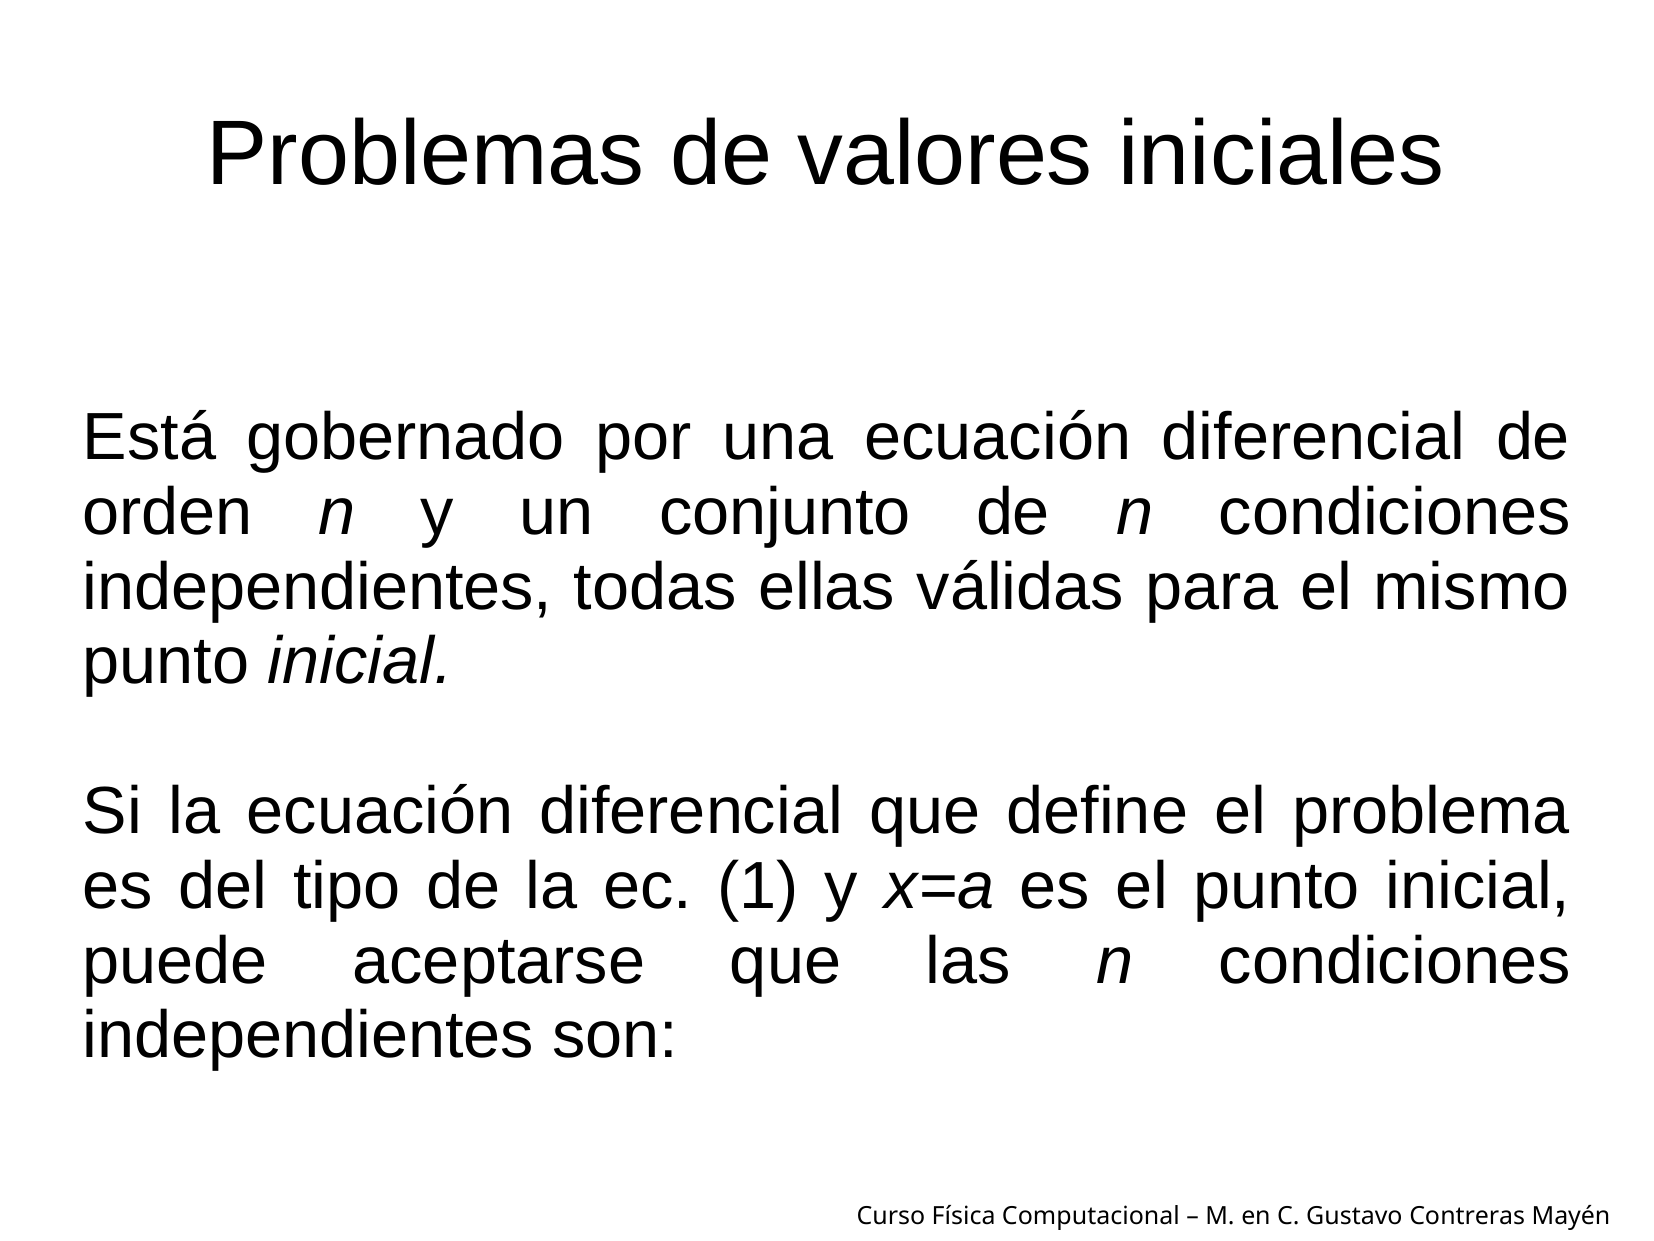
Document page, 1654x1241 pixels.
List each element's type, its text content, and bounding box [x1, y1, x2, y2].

subtitle Está gobernado por una ecuación diferencial de orden n y un conjunto de n condiciones independientes, todas ellas válidas para el mismo punto inicial. Si la ecuación diferencial que define el problema es del tipo de la ec. (1) y x=a es el punto inicial, puede aceptarse que las n condiciones independientes son: [82, 290, 1571, 1182]
title Problemas de valores iniciales [82, 49, 1571, 257]
